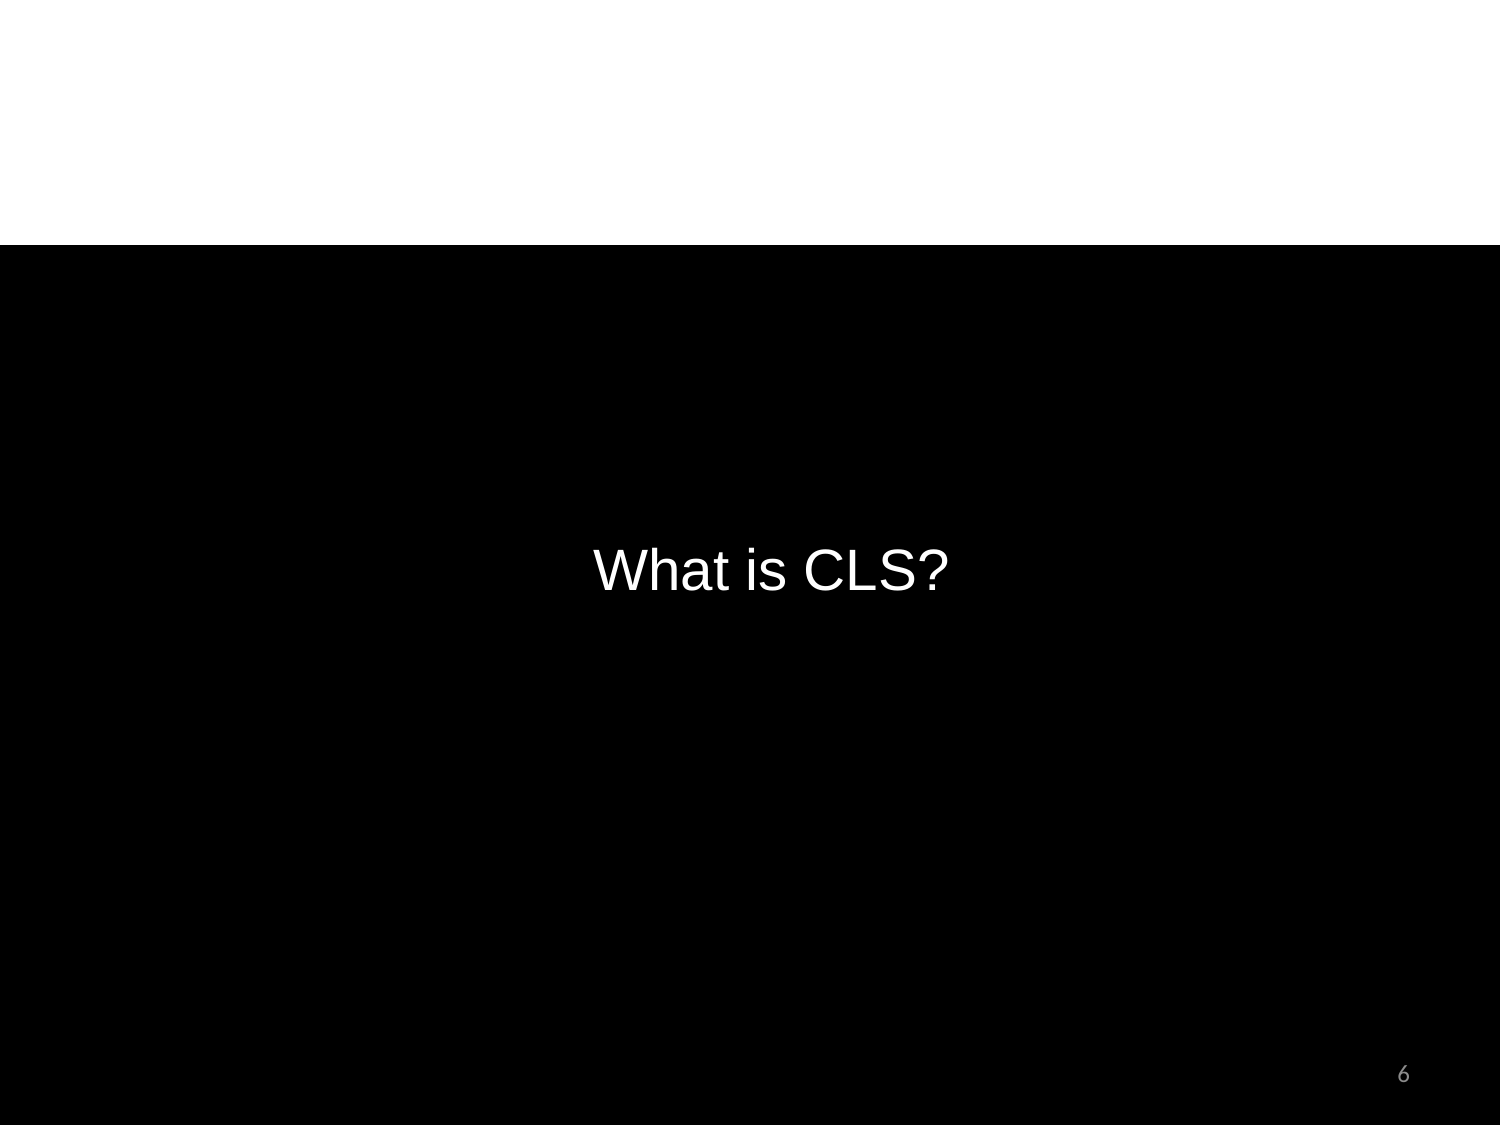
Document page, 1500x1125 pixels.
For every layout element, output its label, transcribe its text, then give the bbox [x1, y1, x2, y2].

title What is CLS? [92, 439, 1451, 681]
text_box [0, 245, 1500, 1125]
slide_number <number> [1074, 1042, 1425, 1103]
